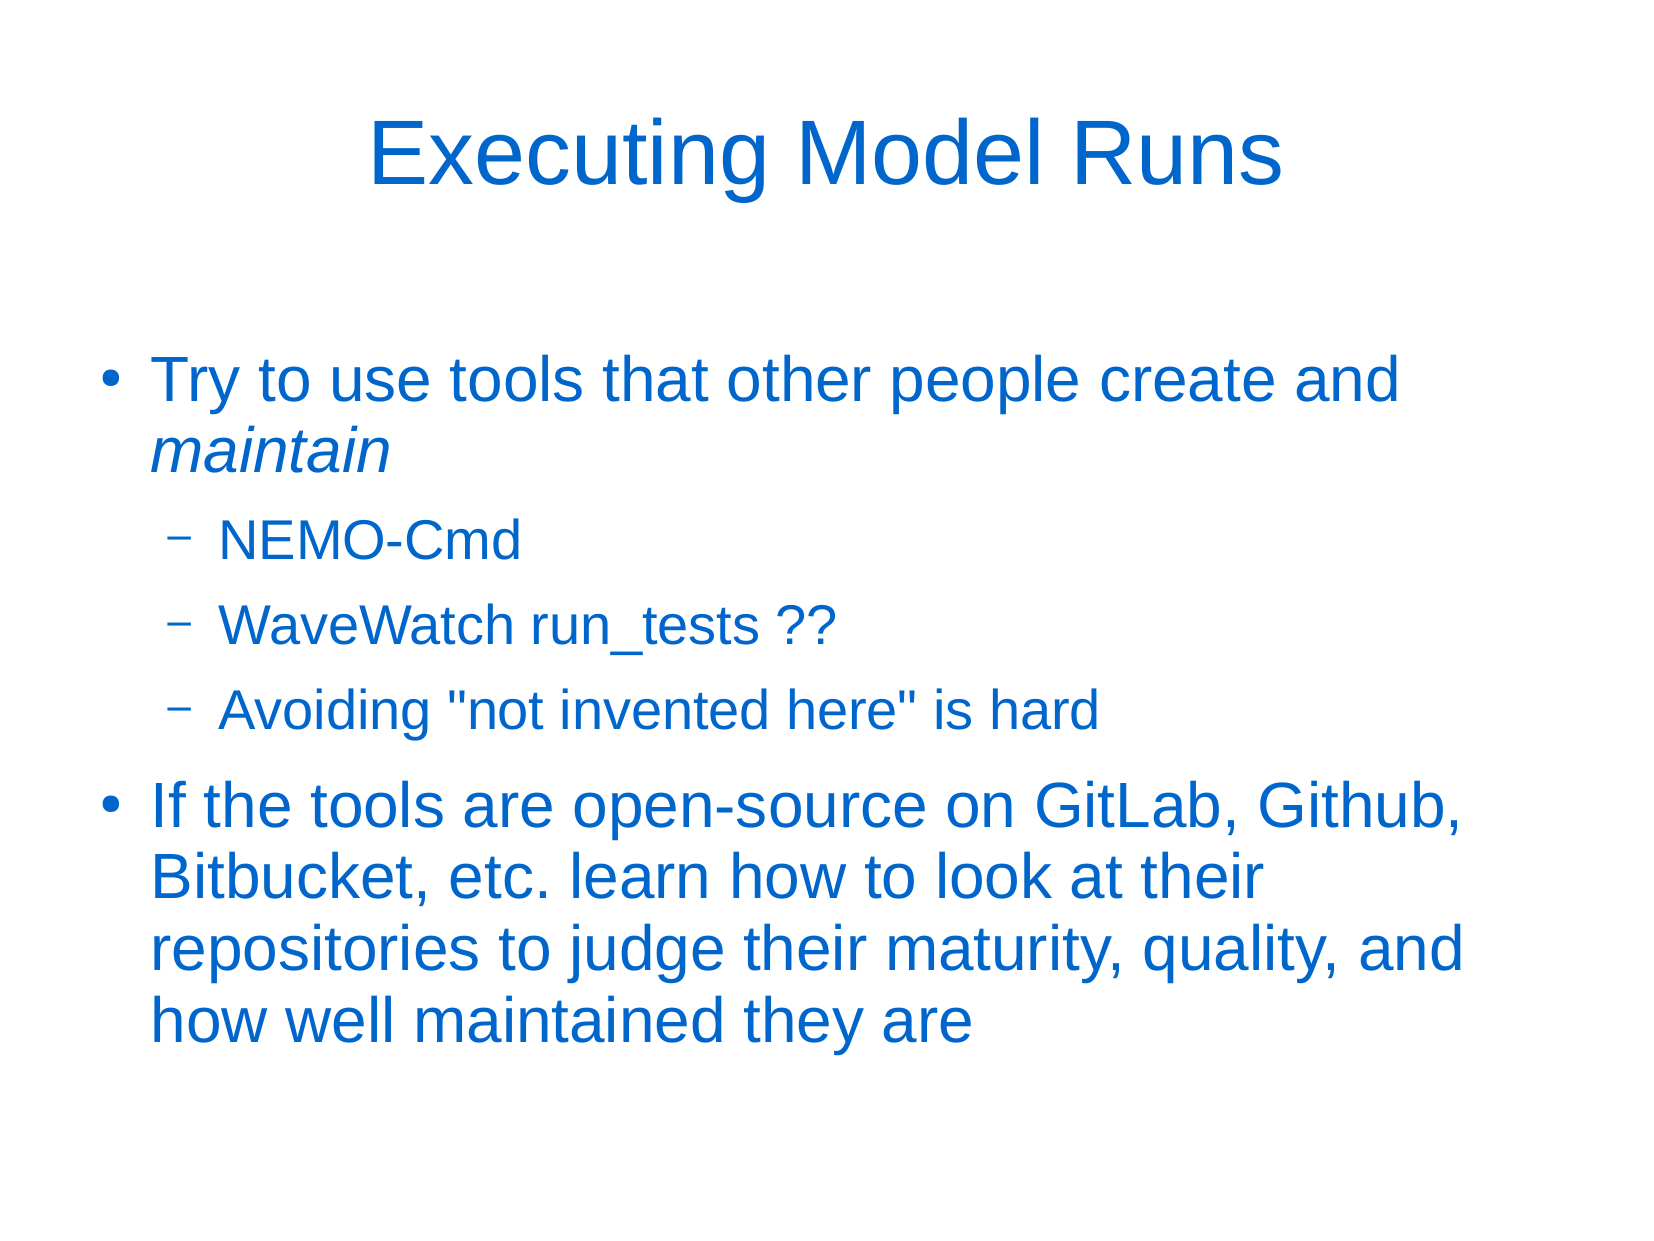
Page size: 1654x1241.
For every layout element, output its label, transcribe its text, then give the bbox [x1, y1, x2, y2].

title Executing Model Runs [82, 49, 1571, 257]
list Try to use tools that other people create and maintain NEMO-Cmd WaveWatch run_tests ?? Avoiding "not invented here" is hard If the tools are open-source on GitLab, Github, Bitbucket, etc. learn how to look at their repositories to judge their maturity, quality, and how well maintained they are [82, 343, 1571, 1063]
